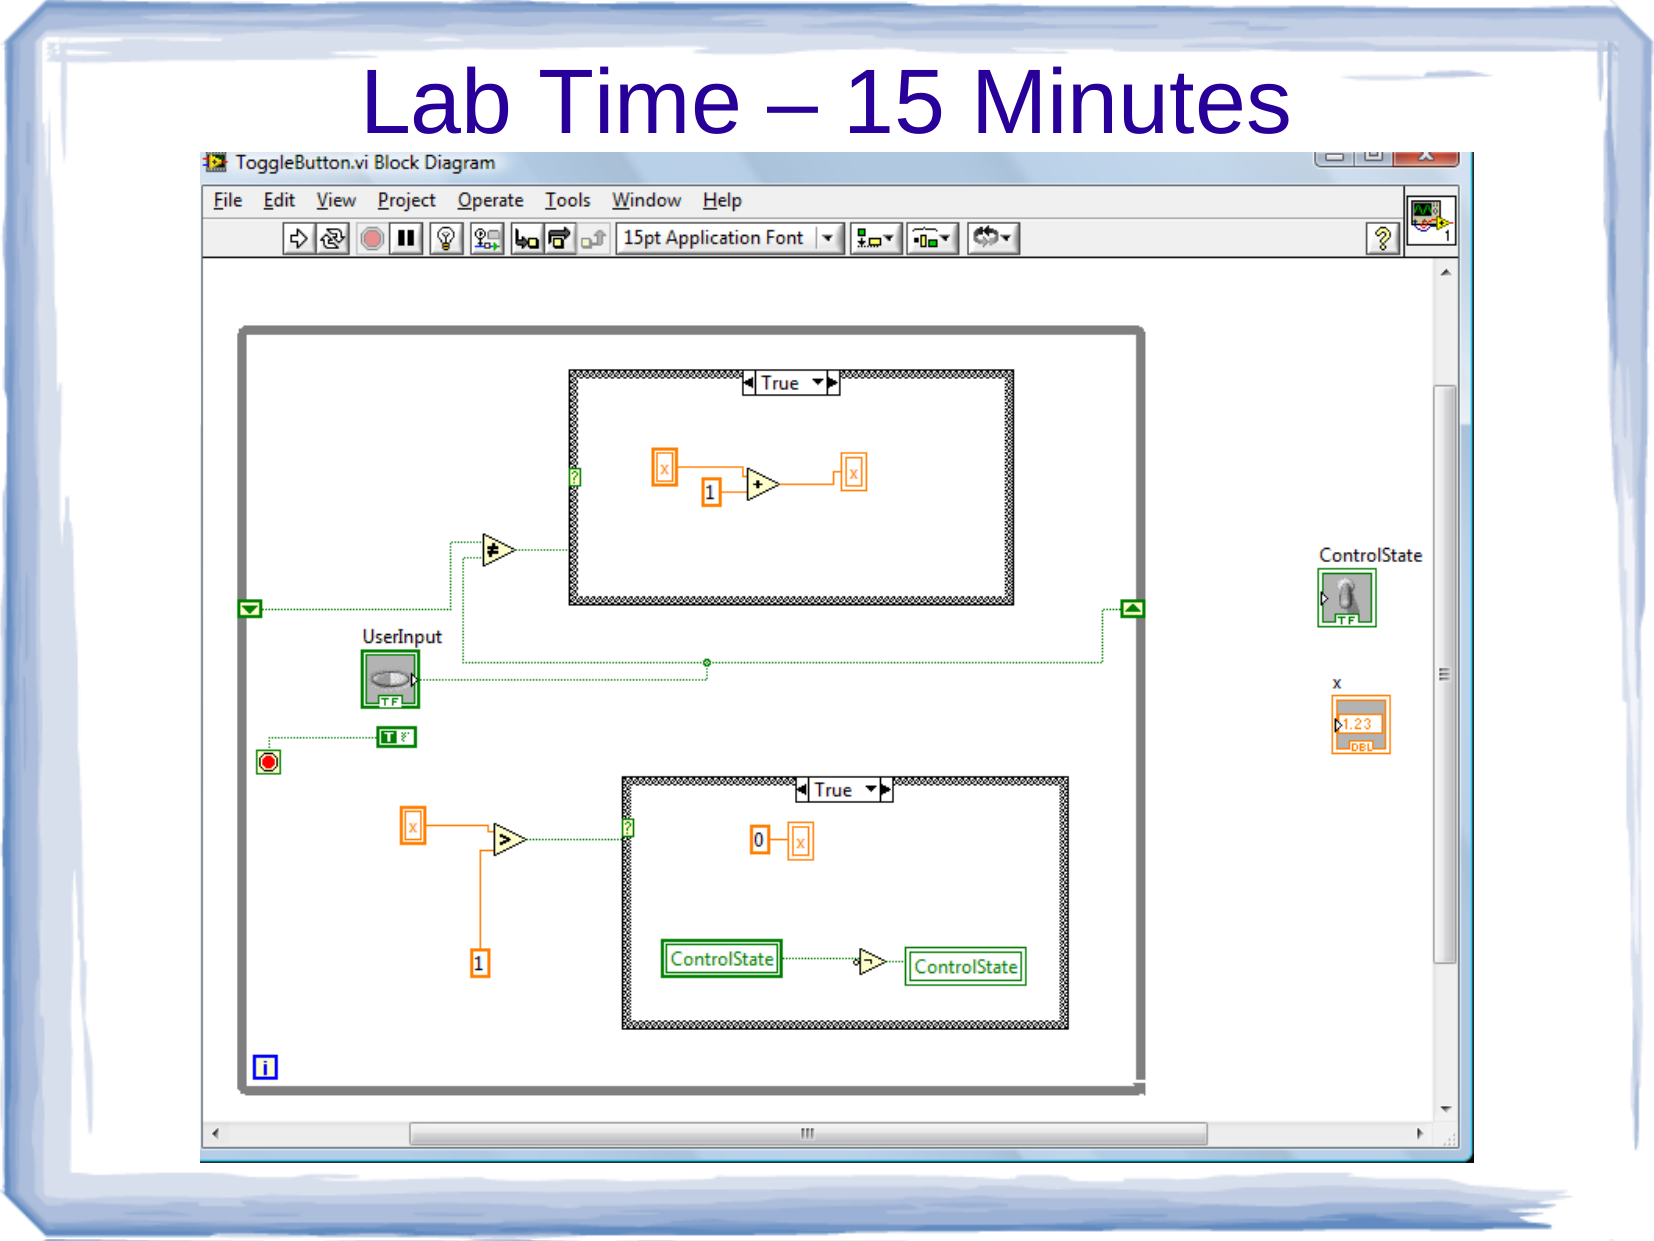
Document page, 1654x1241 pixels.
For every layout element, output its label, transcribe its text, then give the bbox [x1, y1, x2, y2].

picture [0, 0, 1654, 1241]
title Lab Time – 15 Minutes [82, 50, 1571, 154]
